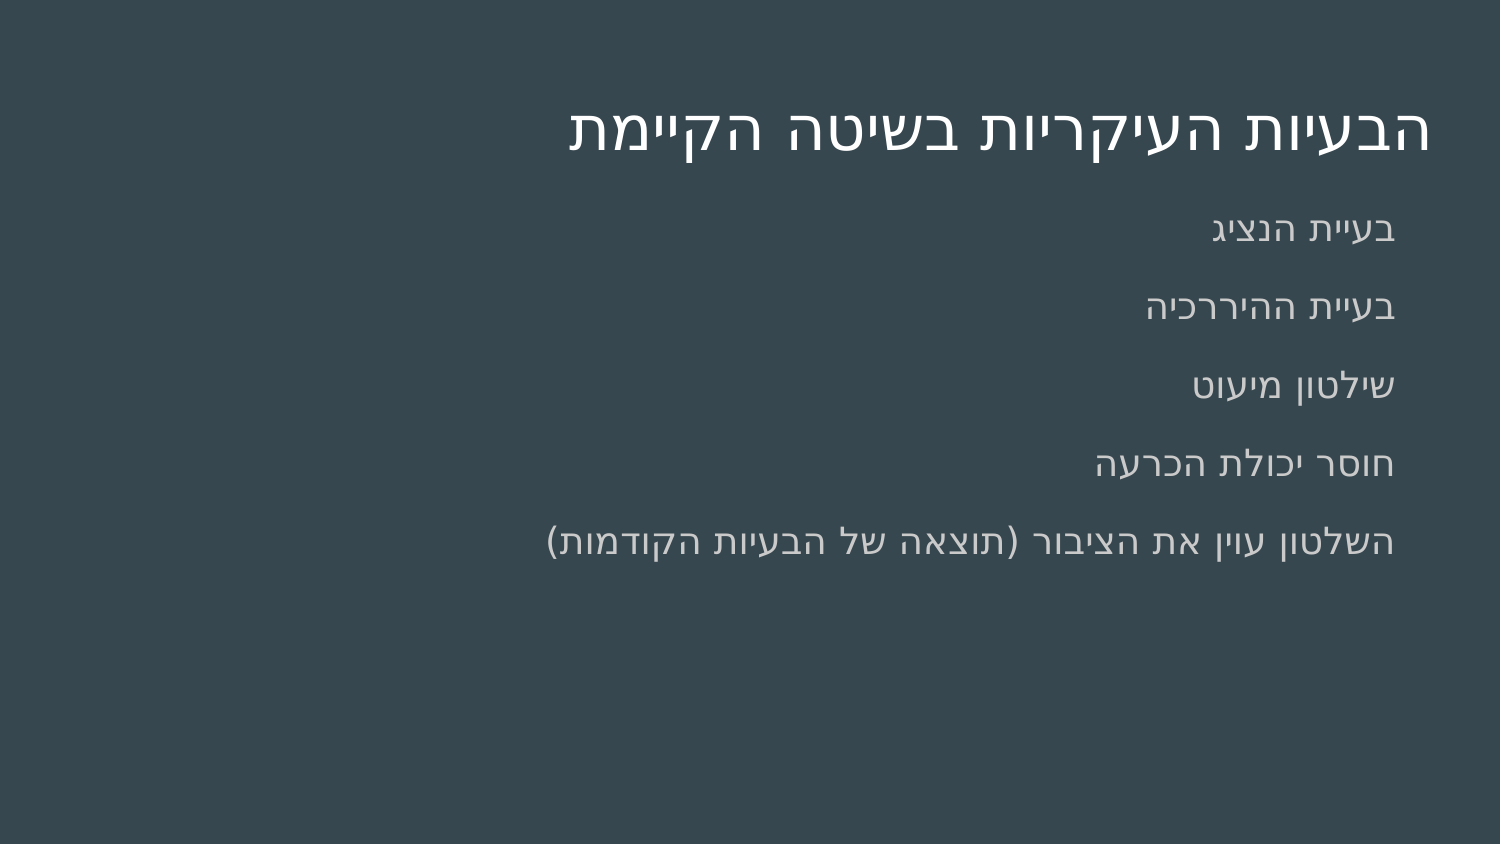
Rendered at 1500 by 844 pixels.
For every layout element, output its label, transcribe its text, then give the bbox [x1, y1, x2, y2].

list בעיית הנציג בעיית ההיררכיה שילטון מיעוט חוסר יכולת הכרעה השלטון עוין את הציבור (תוצאה של הבעיות הקודמות) [51, 189, 1449, 750]
title הבעיות העיקריות בשיטה הקיימת [51, 72, 1449, 167]
